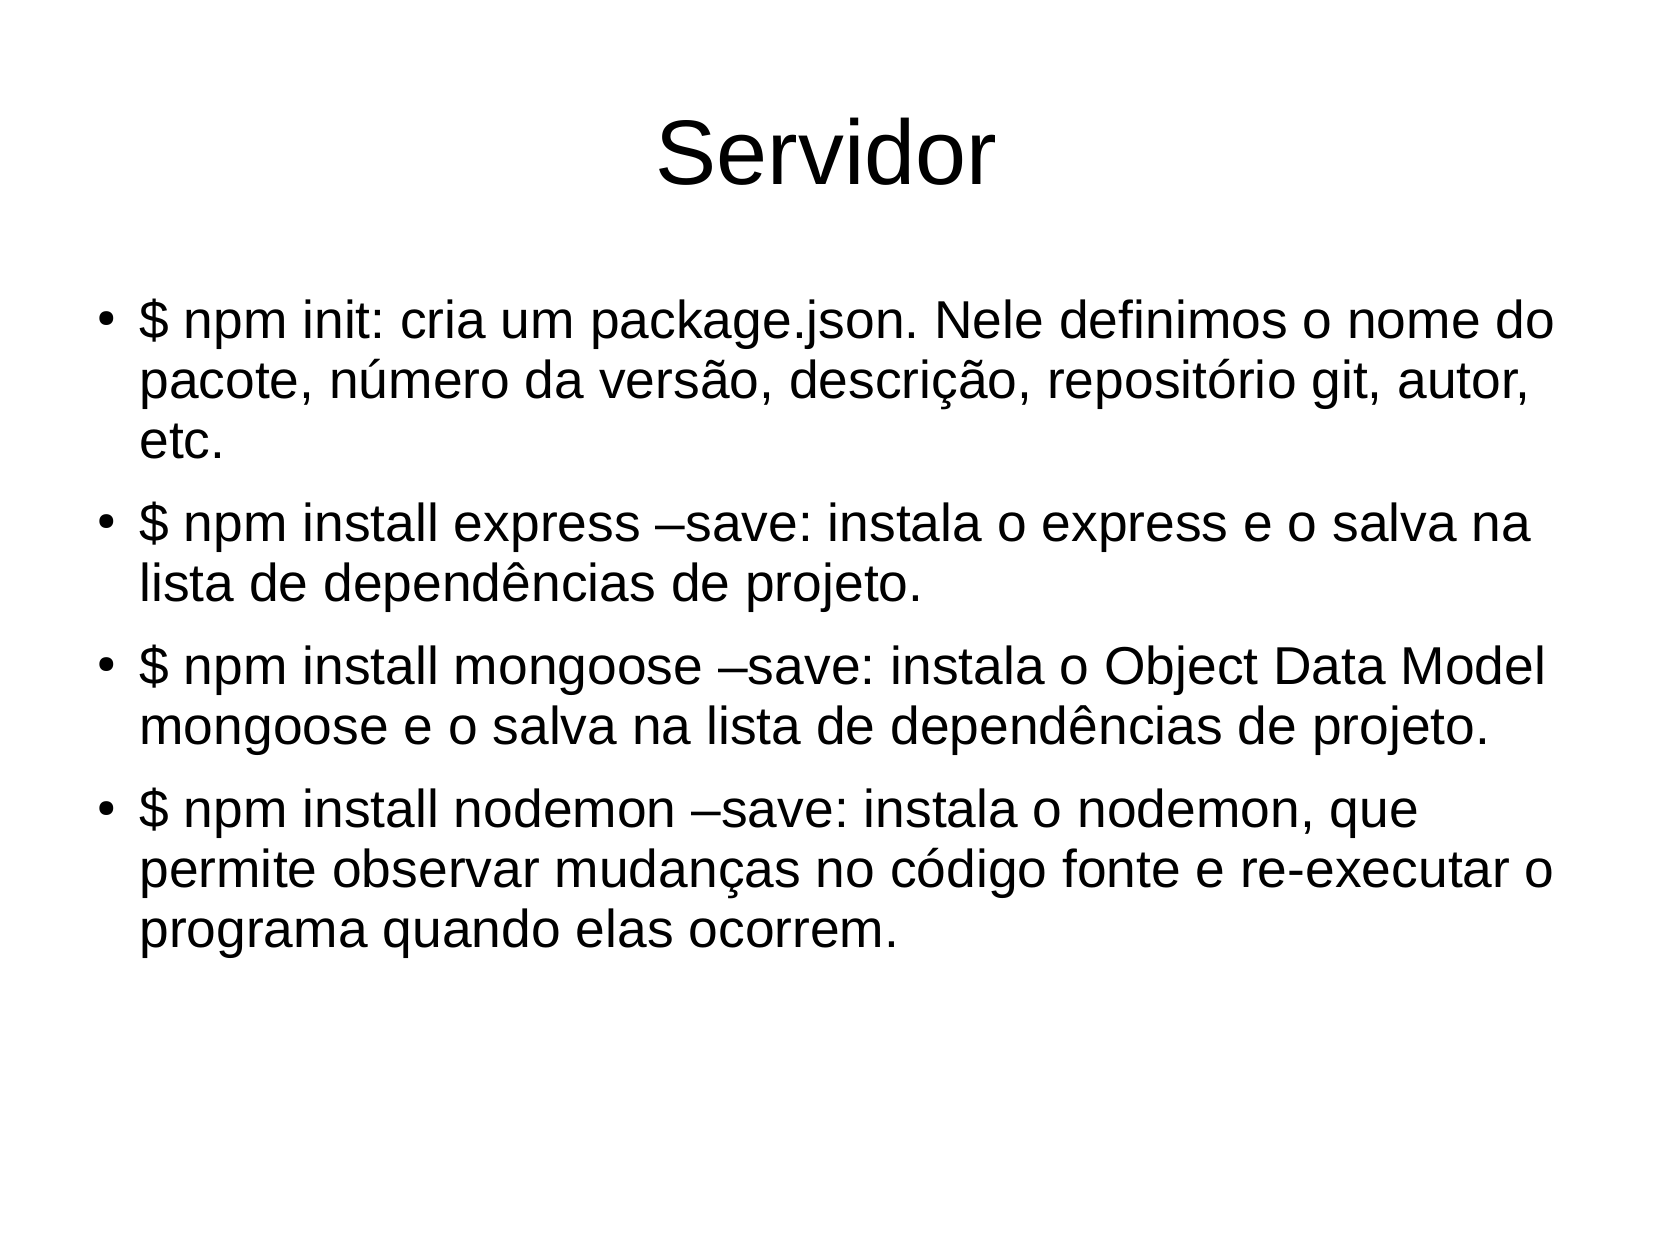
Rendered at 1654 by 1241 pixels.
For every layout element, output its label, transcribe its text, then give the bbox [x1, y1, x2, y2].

list $ npm init: cria um package.json. Nele definimos o nome do pacote, número da versão, descrição, repositório git, autor, etc. $ npm install express –save: instala o express e o salva na lista de dependências de projeto. $ npm install mongoose –save: instala o Object Data Model mongoose e o salva na lista de dependências de projeto. $ npm install nodemon –save: instala o nodemon, que permite observar mudanças no código fonte e re-executar o programa quando elas ocorrem. [82, 290, 1571, 1010]
title Servidor [82, 49, 1571, 257]
